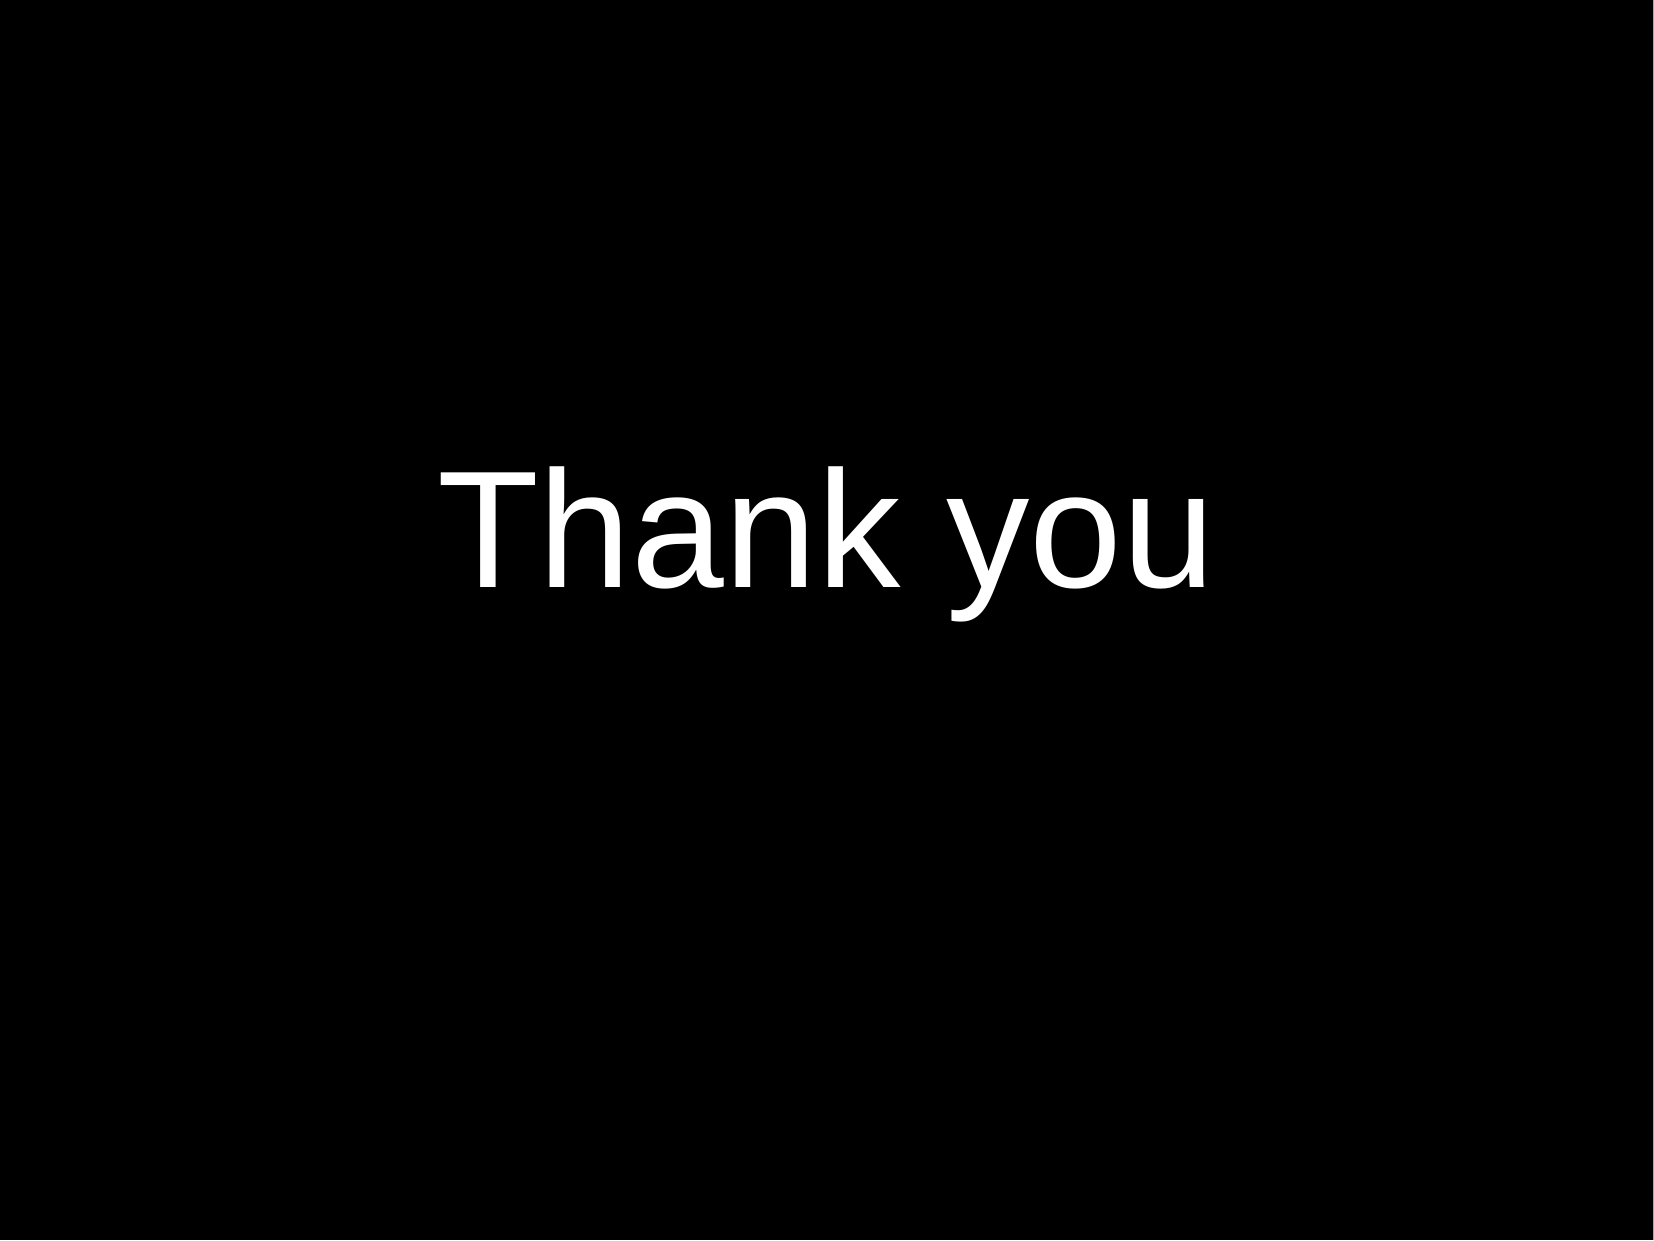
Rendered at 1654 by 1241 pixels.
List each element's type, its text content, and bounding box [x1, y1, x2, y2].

subtitle Thank you [82, 49, 1571, 1010]
